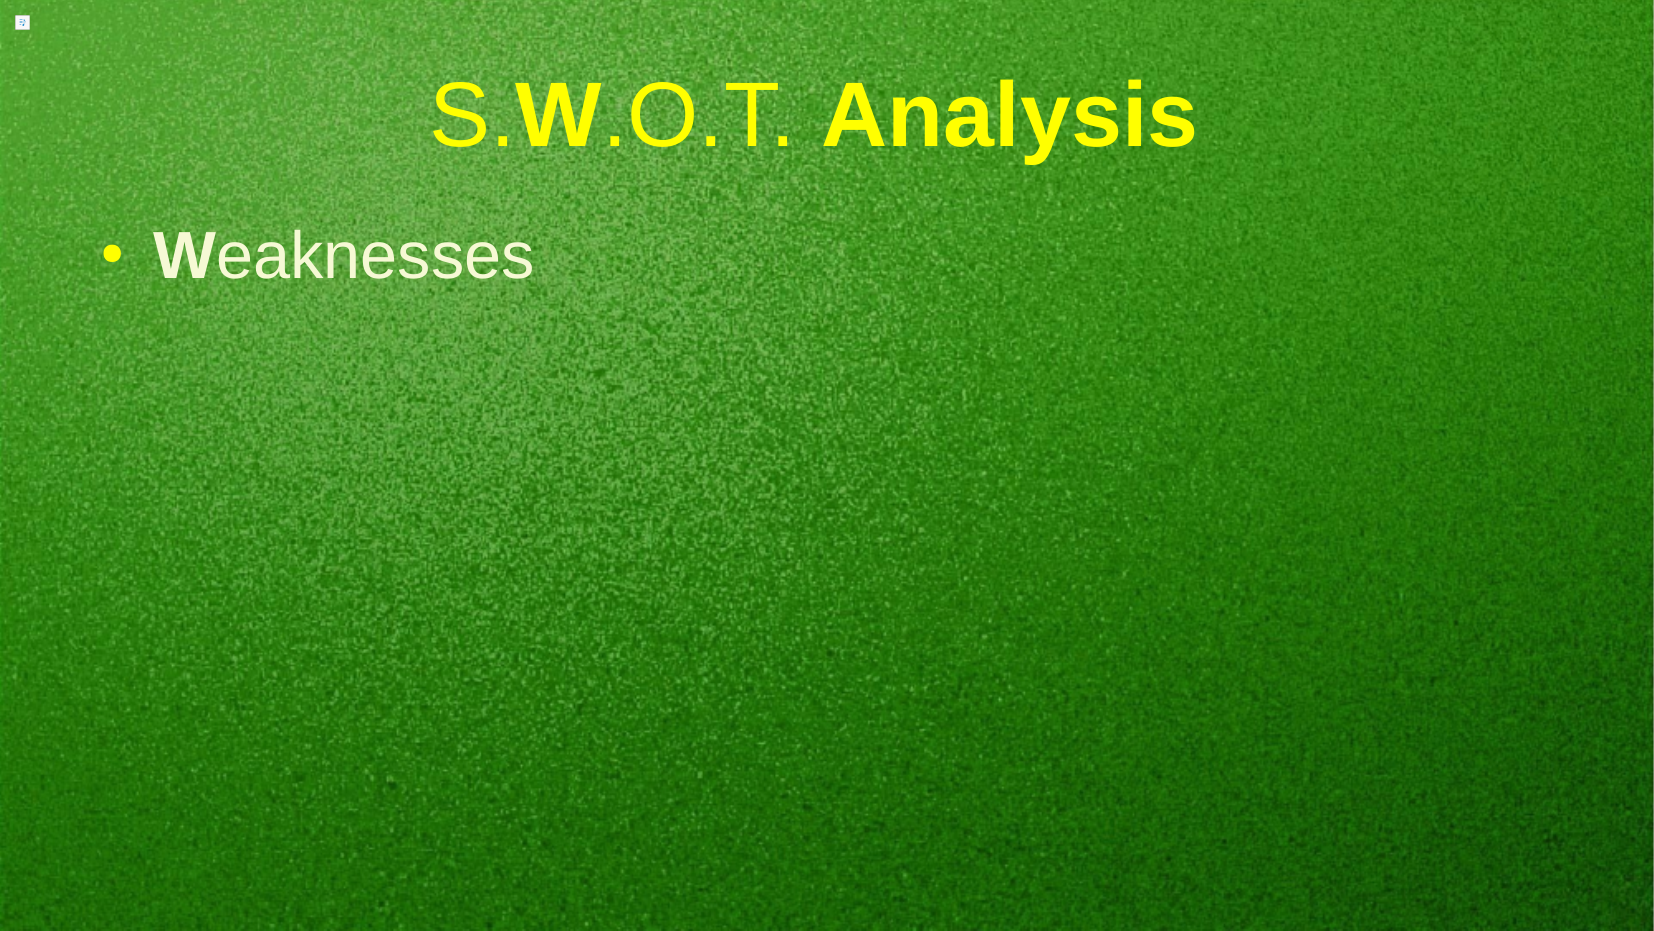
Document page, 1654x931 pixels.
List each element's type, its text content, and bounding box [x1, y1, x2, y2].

picture [0, 0, 1654, 931]
title S.W.O.T. Analysis [82, 37, 1571, 193]
list Weaknesses [82, 217, 1571, 758]
text_box [15, 15, 31, 31]
